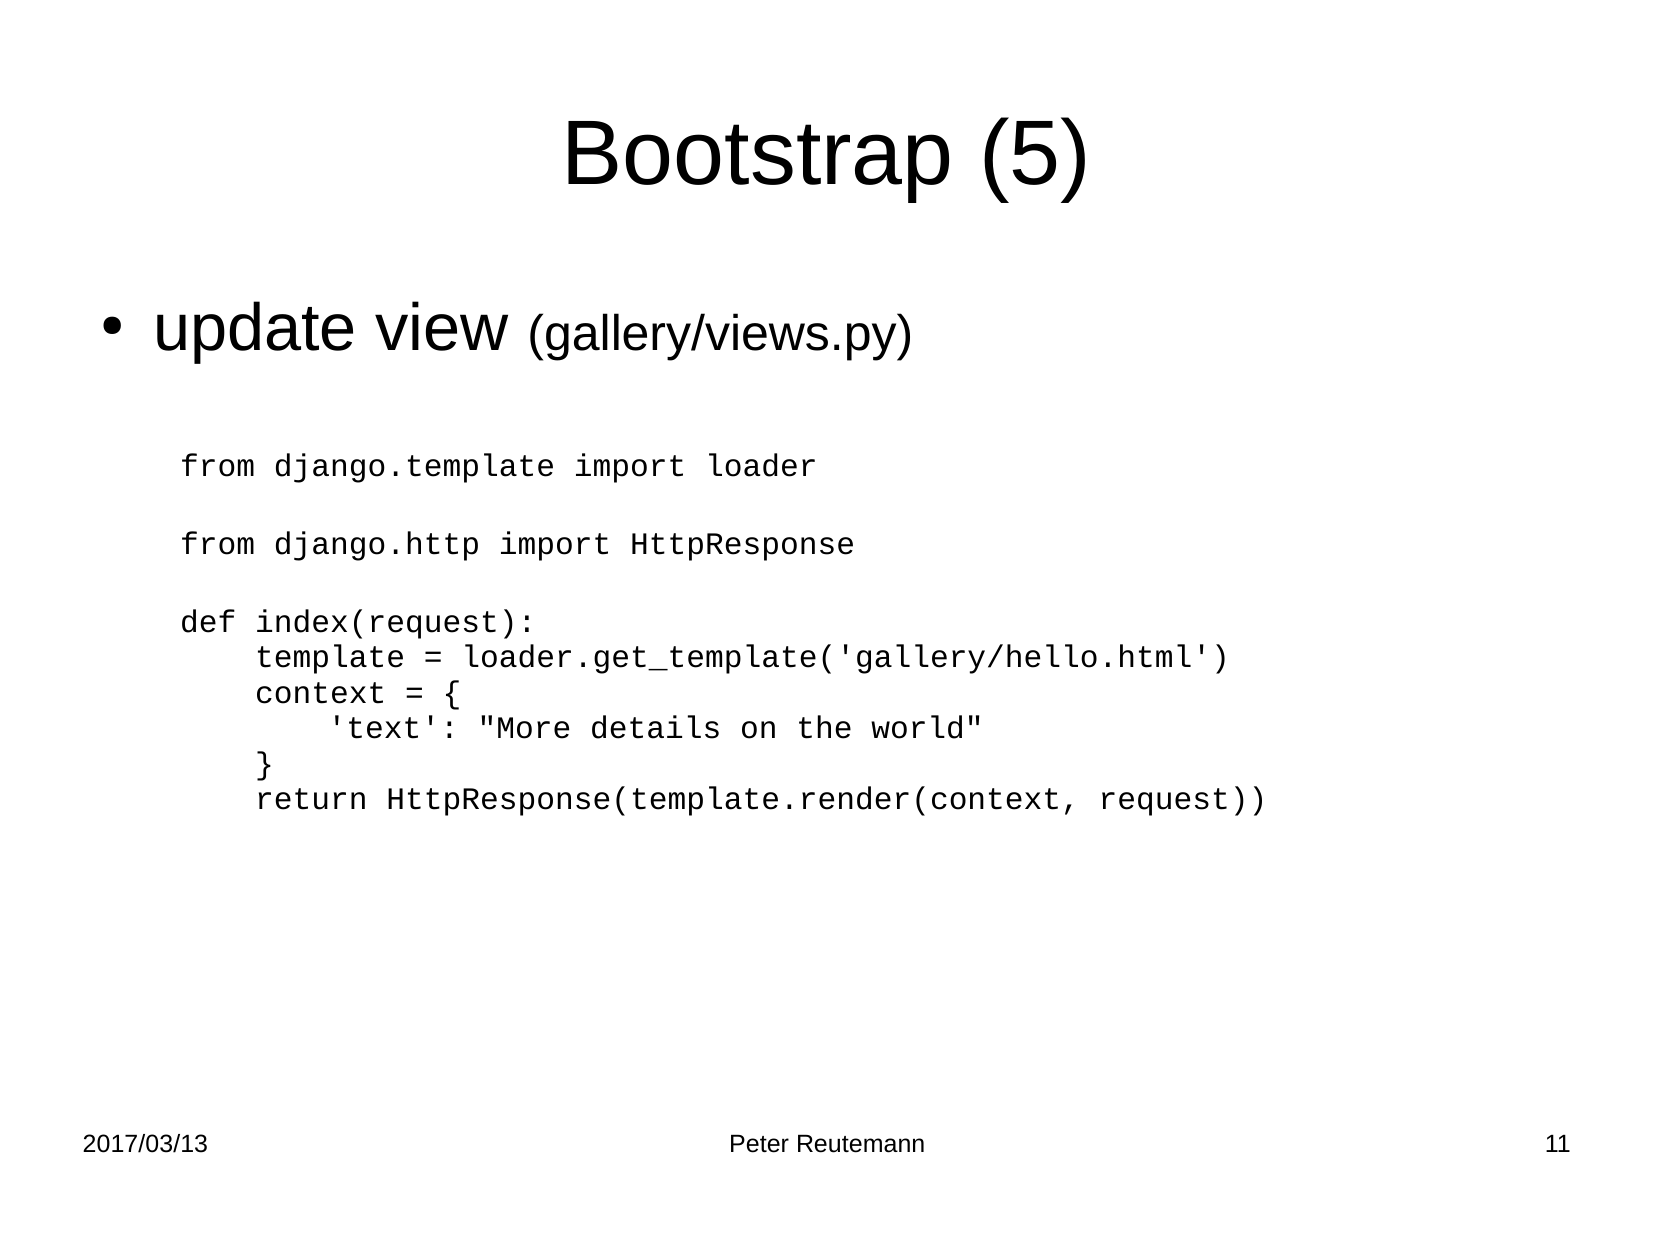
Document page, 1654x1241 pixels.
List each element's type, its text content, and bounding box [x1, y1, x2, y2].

title Bootstrap (5) [82, 49, 1571, 257]
list update view (gallery/views.py) [82, 290, 1571, 1010]
text_box from django.template import loader from django.http import HttpResponse def index(request): template = loader.get_template('gallery/hello.html') context = { 'text': "More details on the world" } return HttpResponse(template.render(context, request)) [165, 442, 1288, 873]
